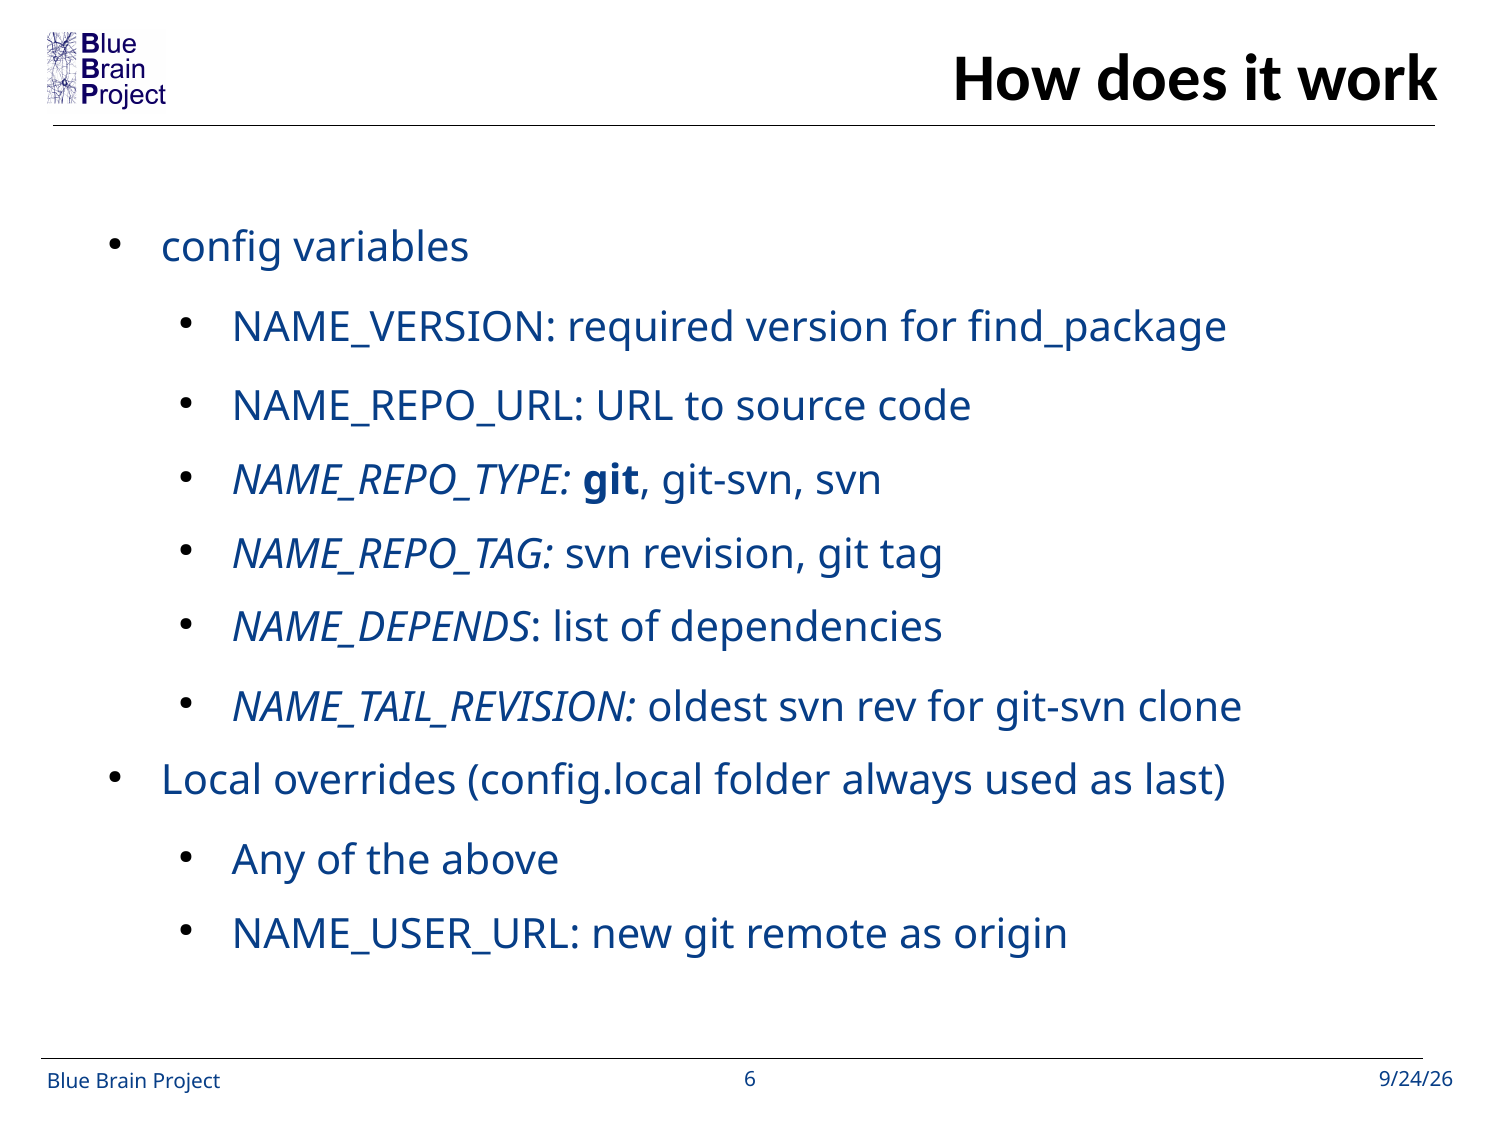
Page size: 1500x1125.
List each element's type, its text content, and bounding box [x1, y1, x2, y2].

slide_number 6/12/12 [917, 1050, 1469, 1111]
list config variables NAME_VERSION: required version for find_package NAME_REPO_URL: URL to source code NAME_REPO_TYPE: git, git-svn, svn NAME_REPO_TAG: svn revision, git tag NAME_DEPENDS: list of dependencies NAME_TAIL_REVISION: oldest svn rev for git-svn clone Local overrides (config.local folder always used as last) Any of the above NAME_USER_URL: new git remote as origin [75, 212, 1426, 1013]
title How does it work [104, 22, 1455, 126]
slide_number <number> [583, 1050, 917, 1111]
footer Blue Brain Project [31, 1050, 583, 1111]
picture [47, 29, 104, 114]
